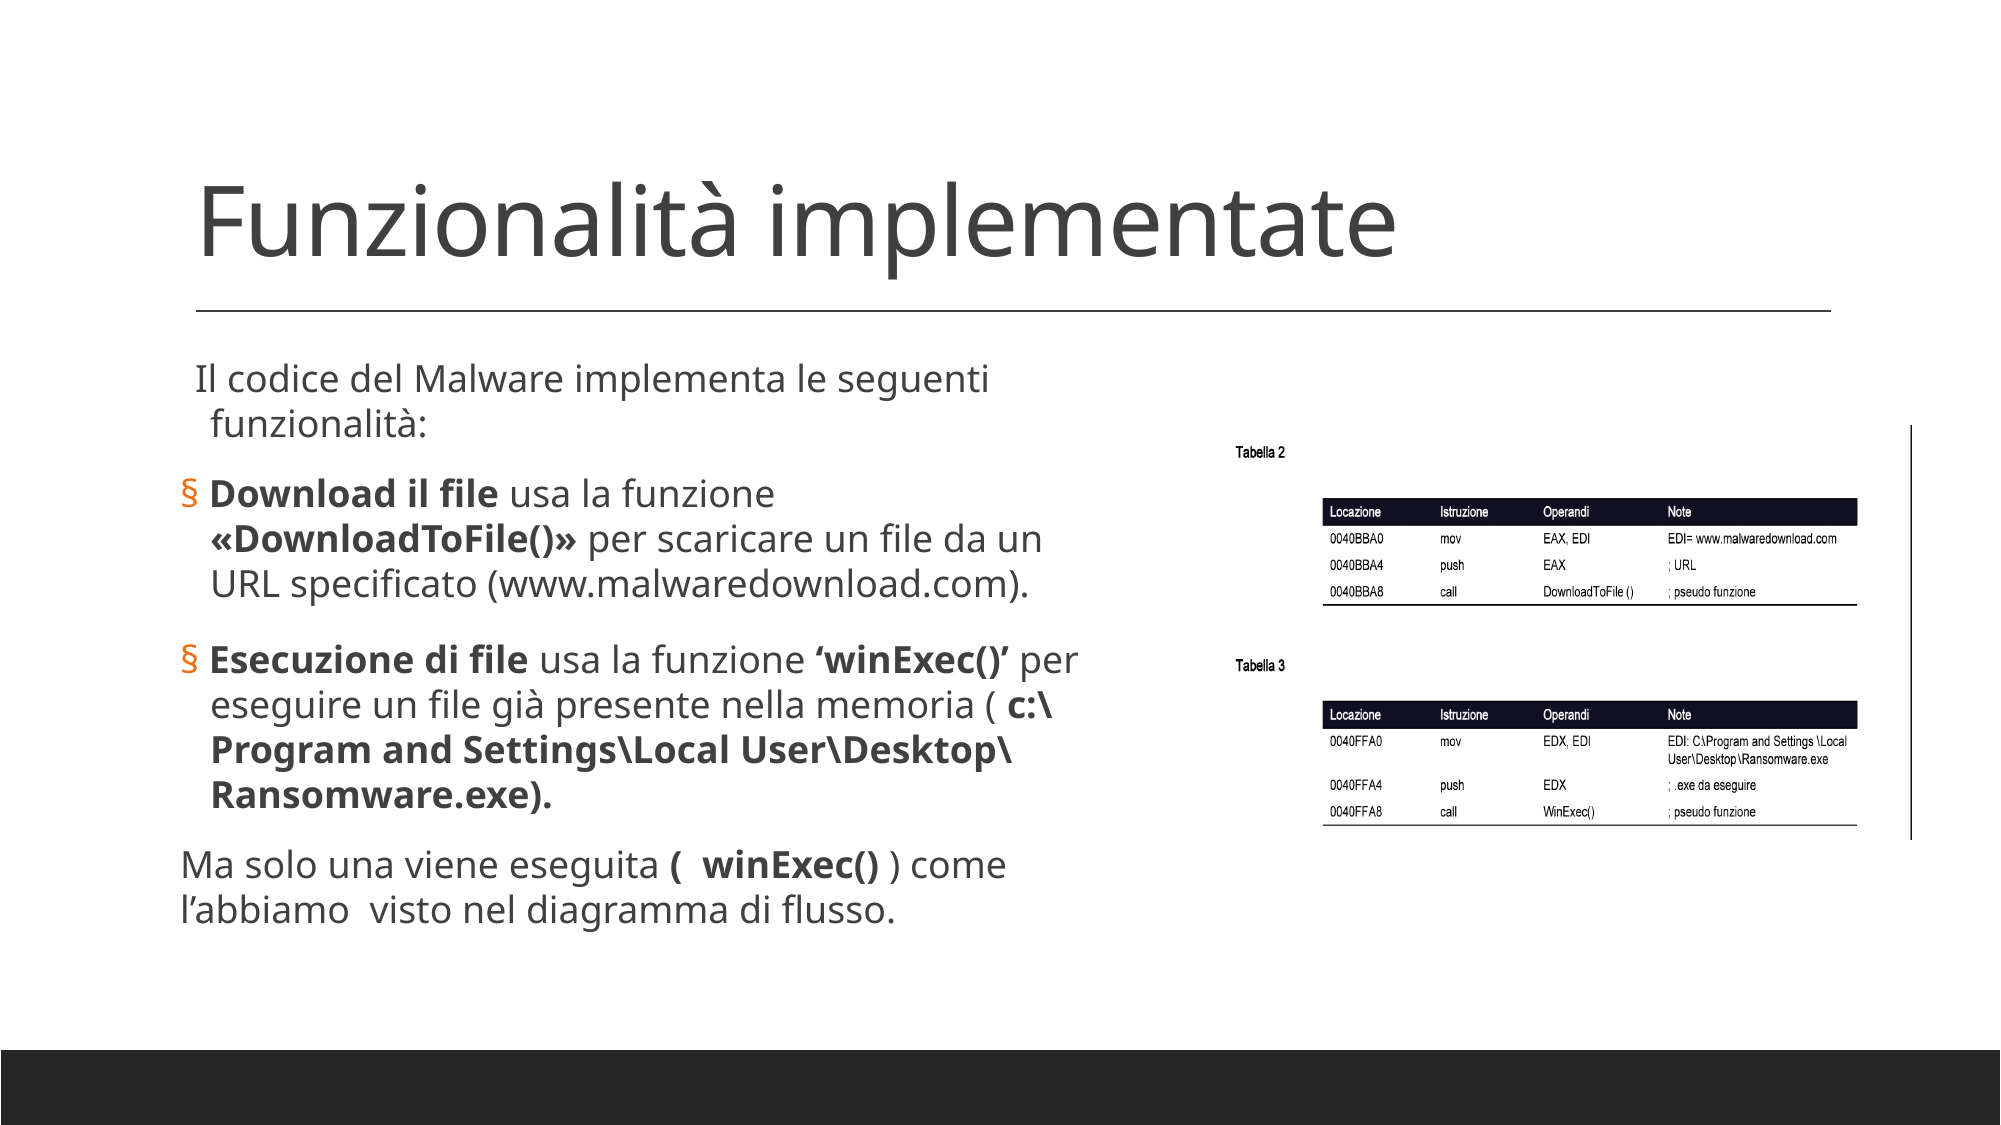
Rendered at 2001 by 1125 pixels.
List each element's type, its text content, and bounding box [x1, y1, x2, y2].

title Funzionalità implementate [180, 47, 1831, 286]
list Il codice del Malware implementa le seguenti funzionalità: Download il file usa la funzione «DownloadToFile()» per scaricare un file da un URL specificato (www.malwaredownload.com). Esecuzione di file usa la funzione ‘winExec()’ per eseguire un file già presente nella memoria ( c:\Program and Settings\Local User\Desktop\Ransomware.exe). Ma solo una viene eseguita ( winExec() ) come l’abbiamo visto nel diagramma di flusso. [180, 347, 1086, 963]
picture [1179, 425, 1912, 841]
